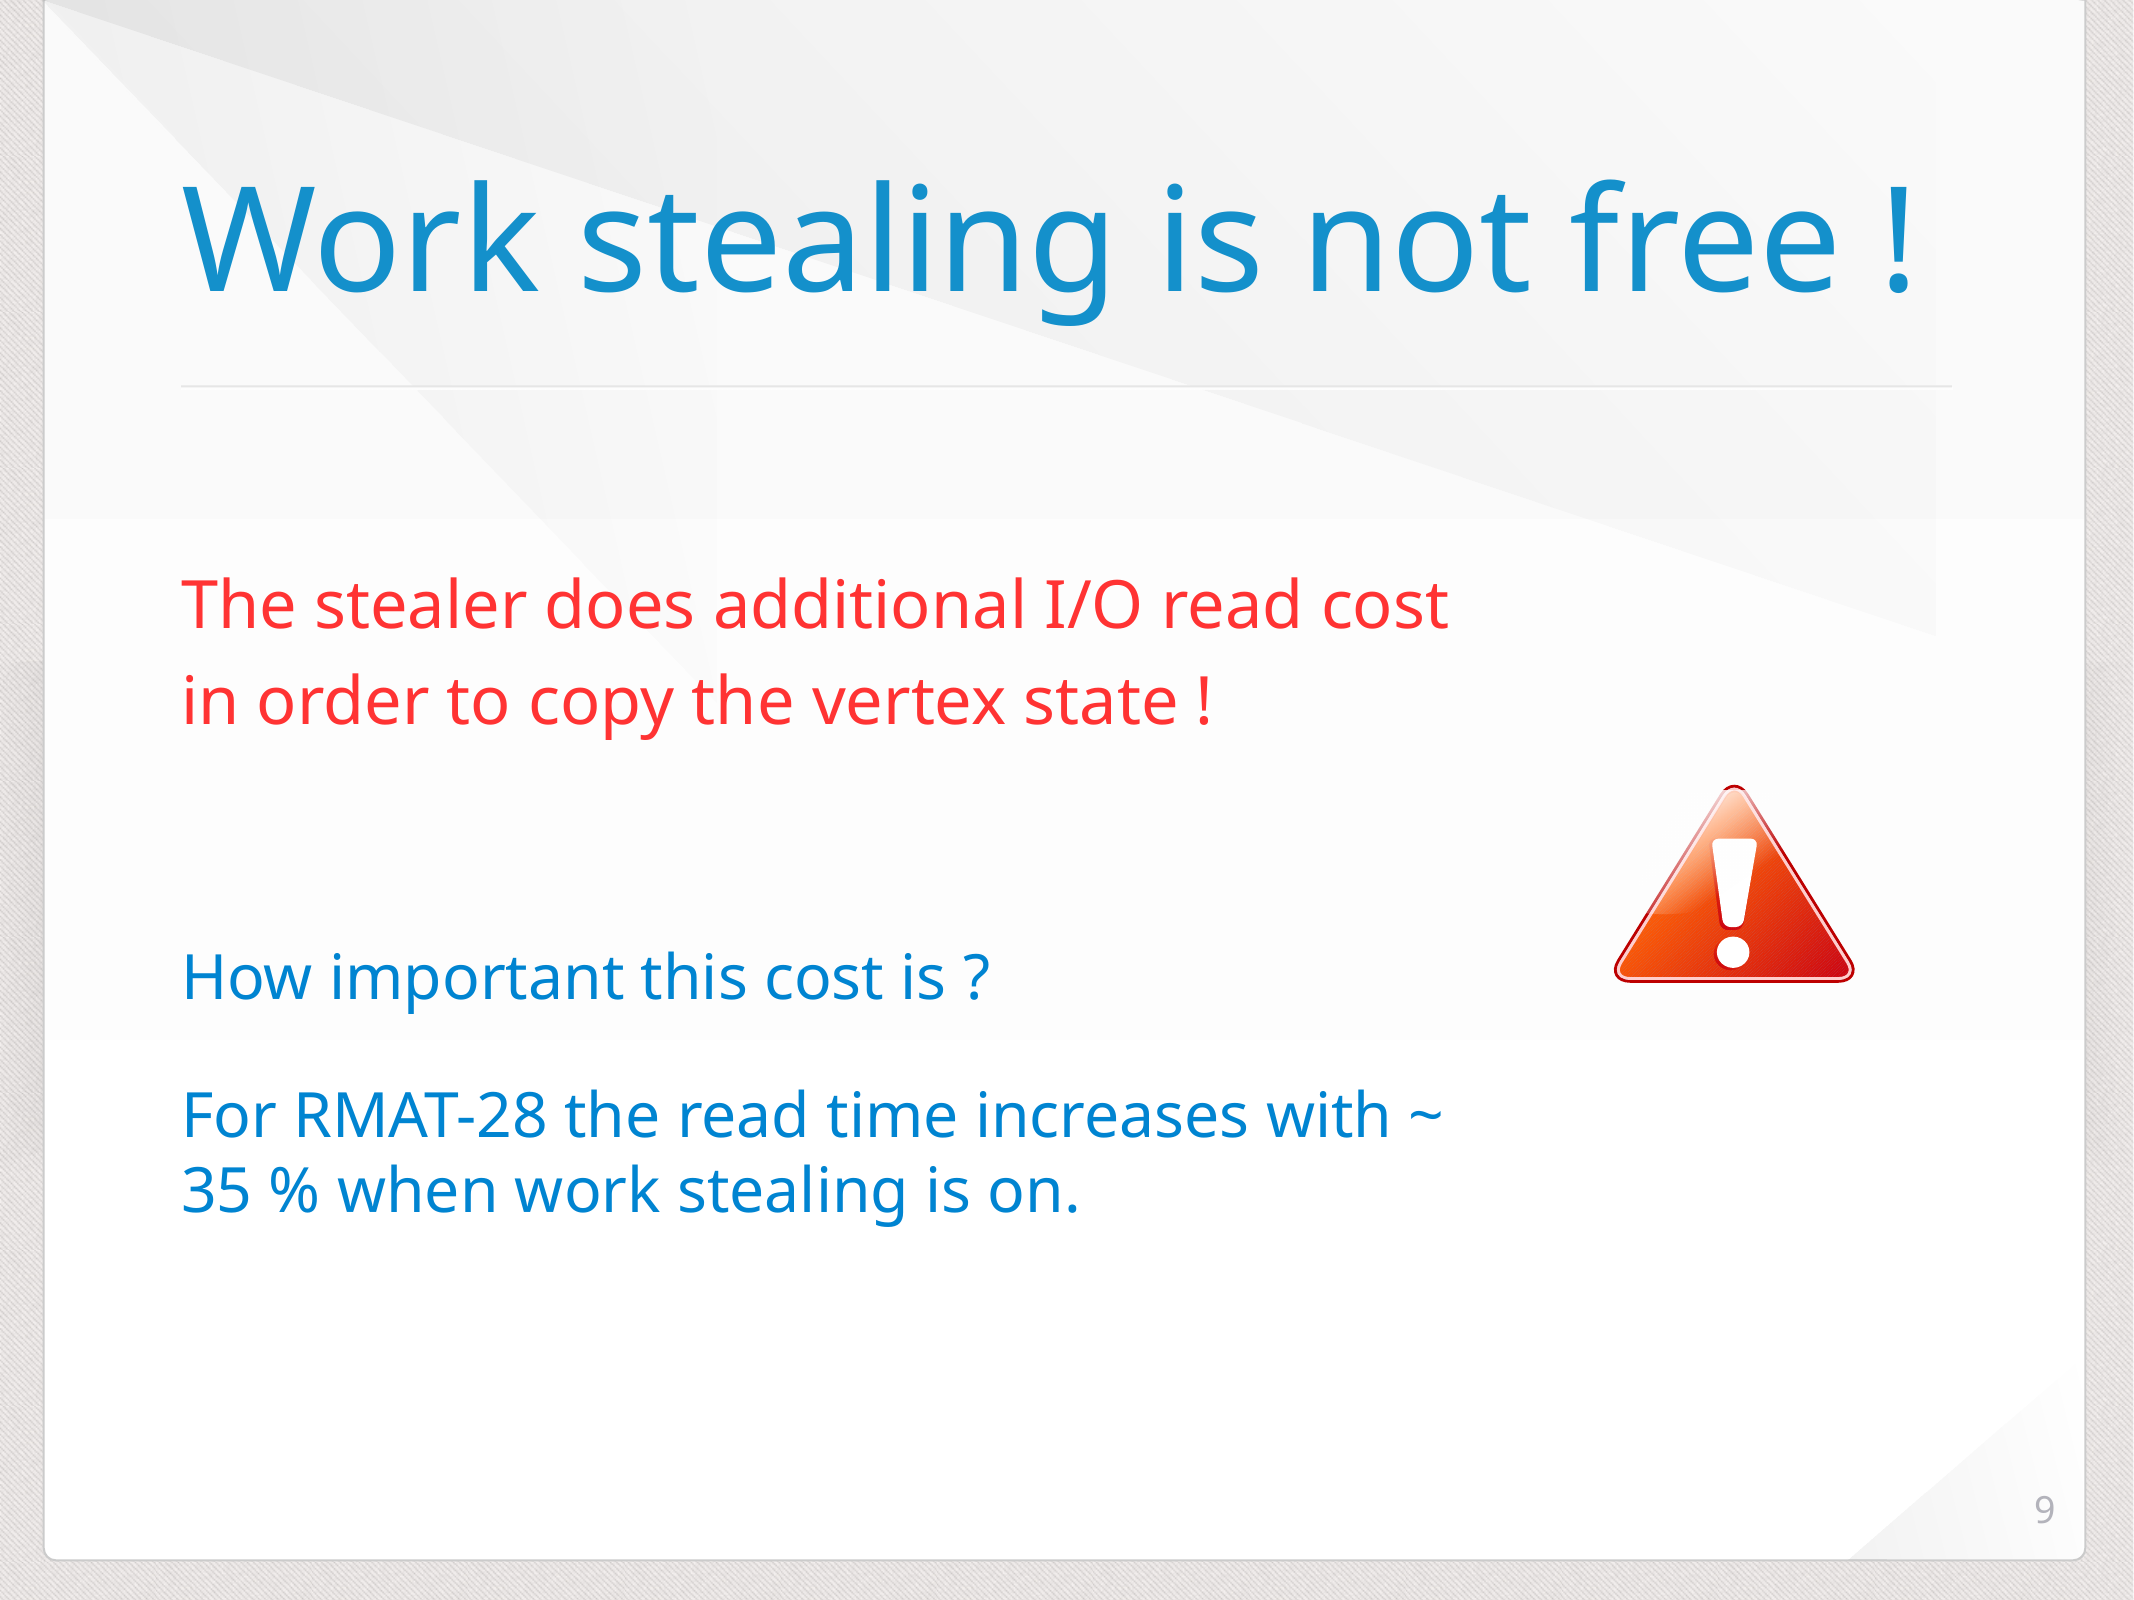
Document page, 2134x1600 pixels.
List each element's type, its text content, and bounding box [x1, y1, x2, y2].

picture [1575, 735, 1896, 1044]
title Work stealing is not free ! [181, 145, 1953, 355]
list The stealer does additional I/O read cost in order to copy the vertex state ! How important this cost is ? For RMAT-28 the read time increases with ~ 35 % when work stealing is on. [181, 436, 1500, 1395]
picture [0, 0, 2134, 1600]
slide_number <number> [1909, 1476, 2071, 1548]
